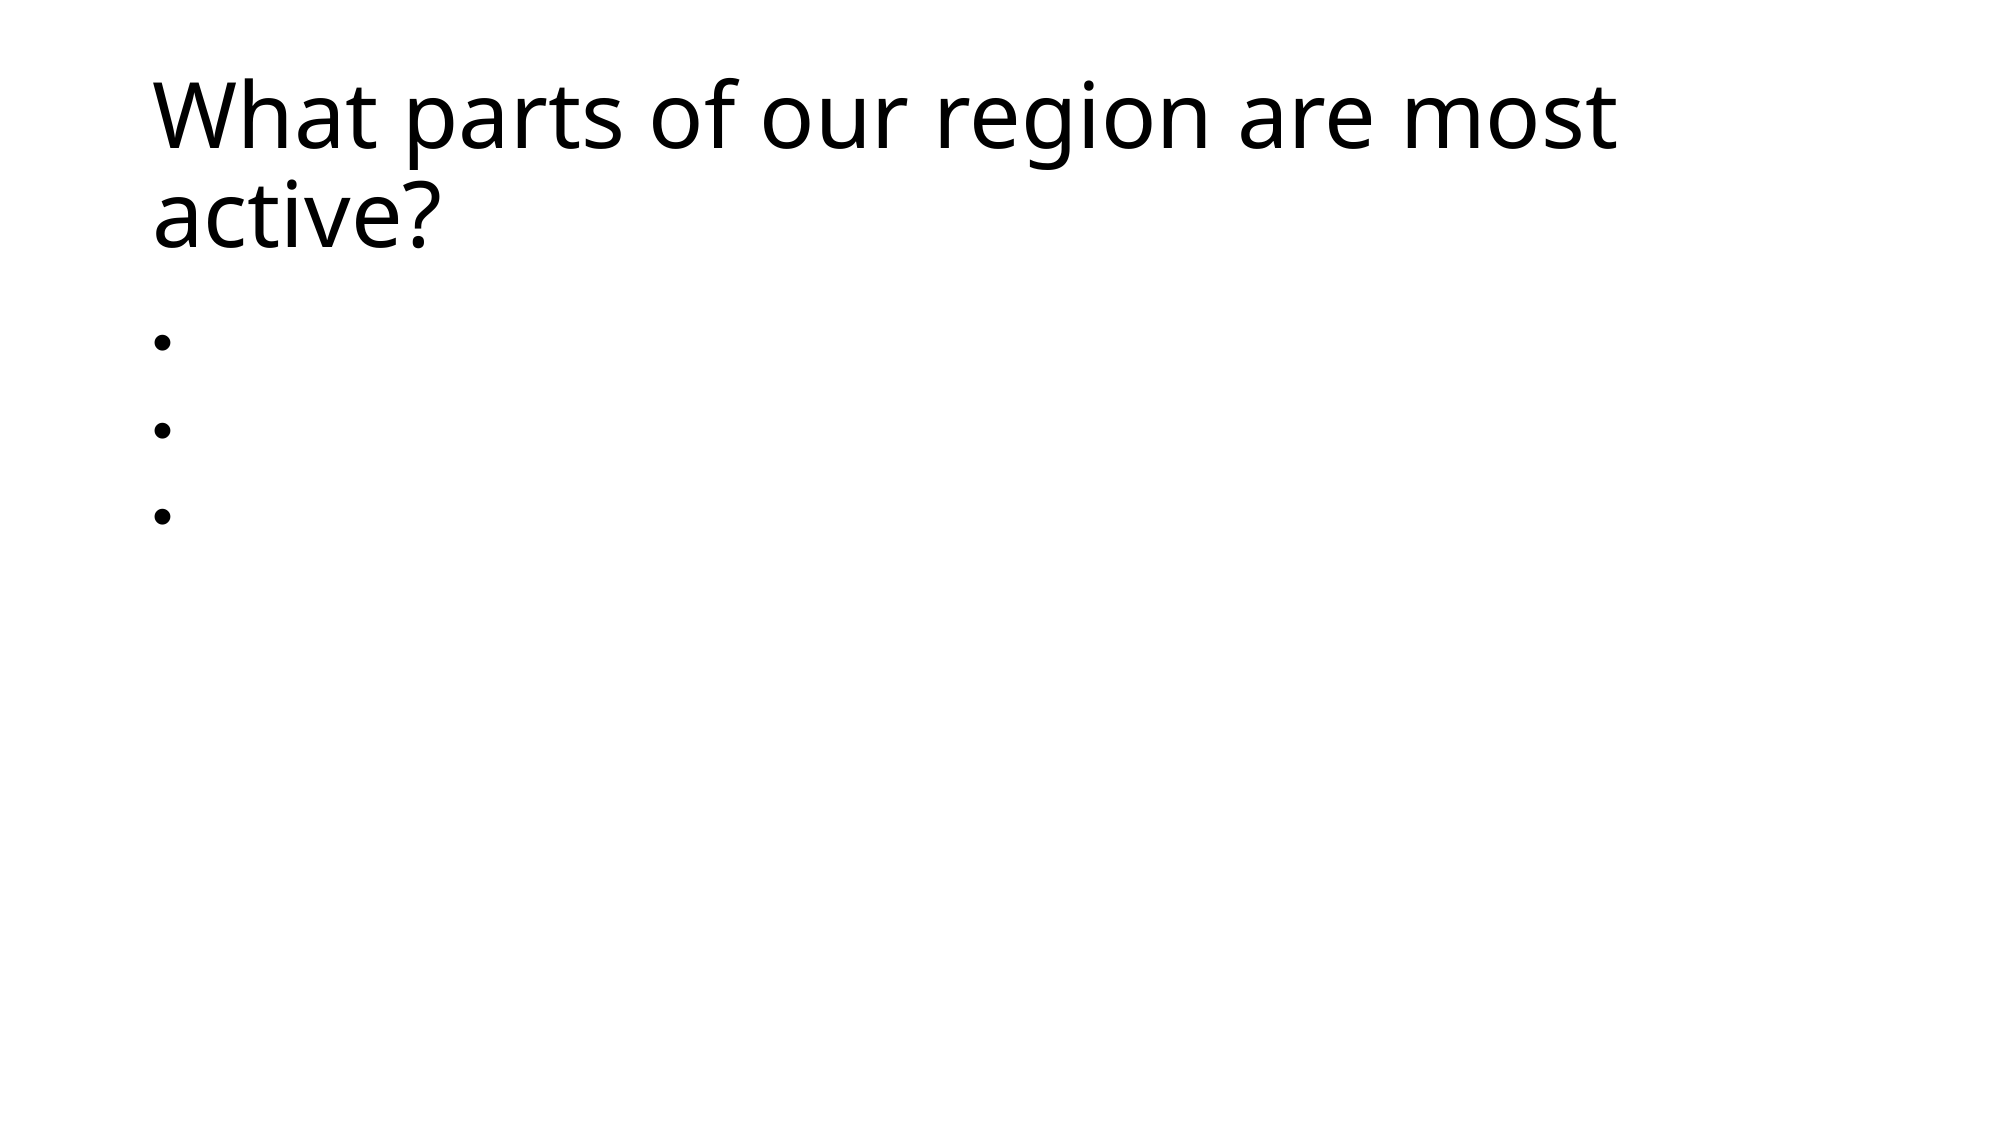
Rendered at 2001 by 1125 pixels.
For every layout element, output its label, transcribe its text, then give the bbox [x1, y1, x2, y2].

list [137, 299, 1863, 1014]
title What parts of our region are most active? [137, 59, 1863, 278]
